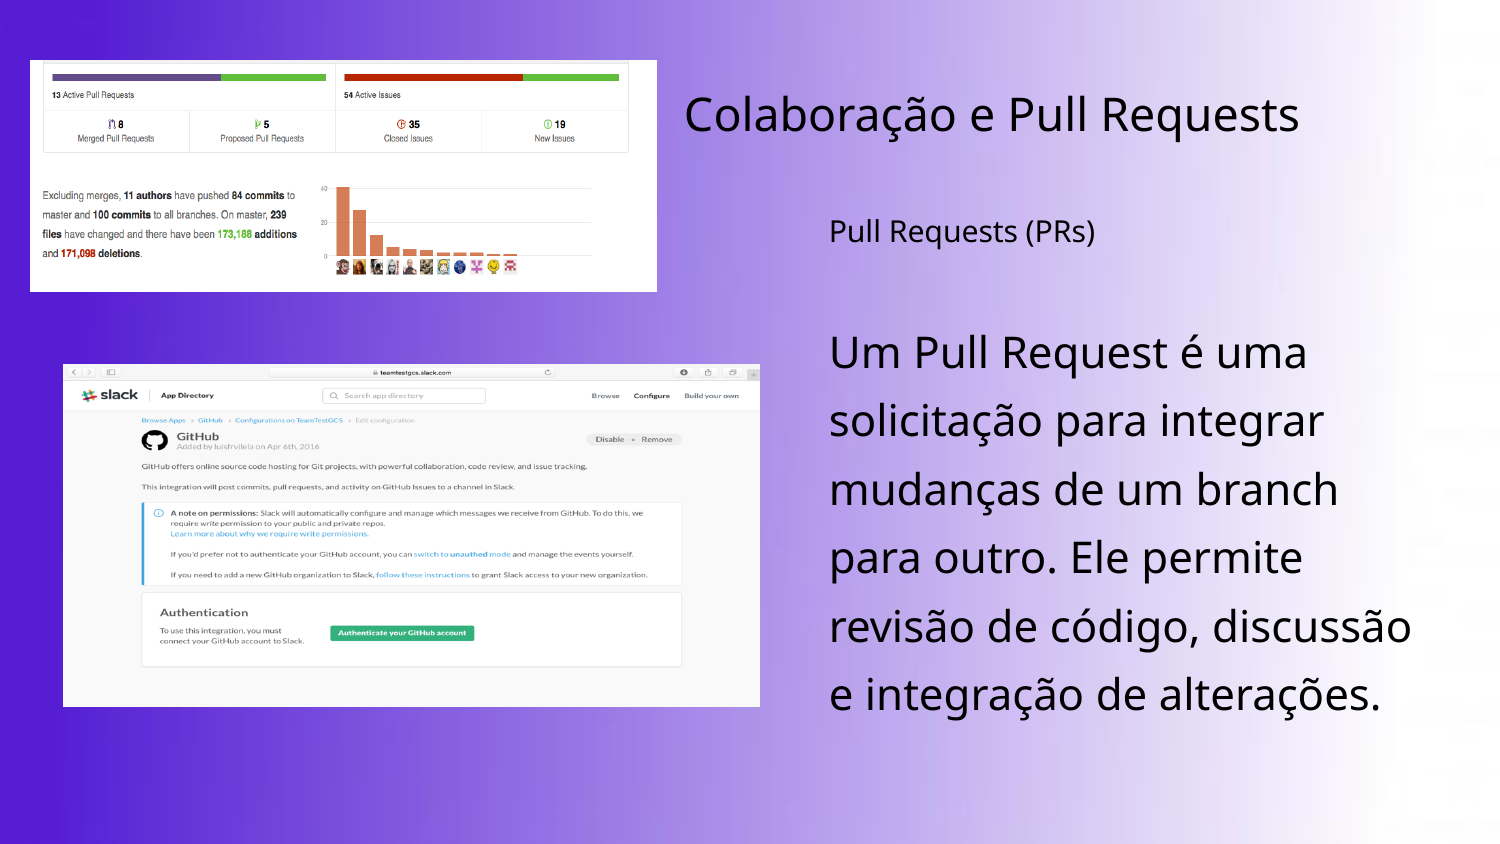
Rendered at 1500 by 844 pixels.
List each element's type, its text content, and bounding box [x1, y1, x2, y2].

title Colaboração e Pull Requests [669, 66, 1500, 161]
picture [0, 0, 1500, 844]
list Pull Requests (PRs) Um Pull Request é uma solicitação para integrar mudanças de um branch para outro. Ele permite revisão de código, discussão e integração de alterações. [768, 189, 1449, 750]
